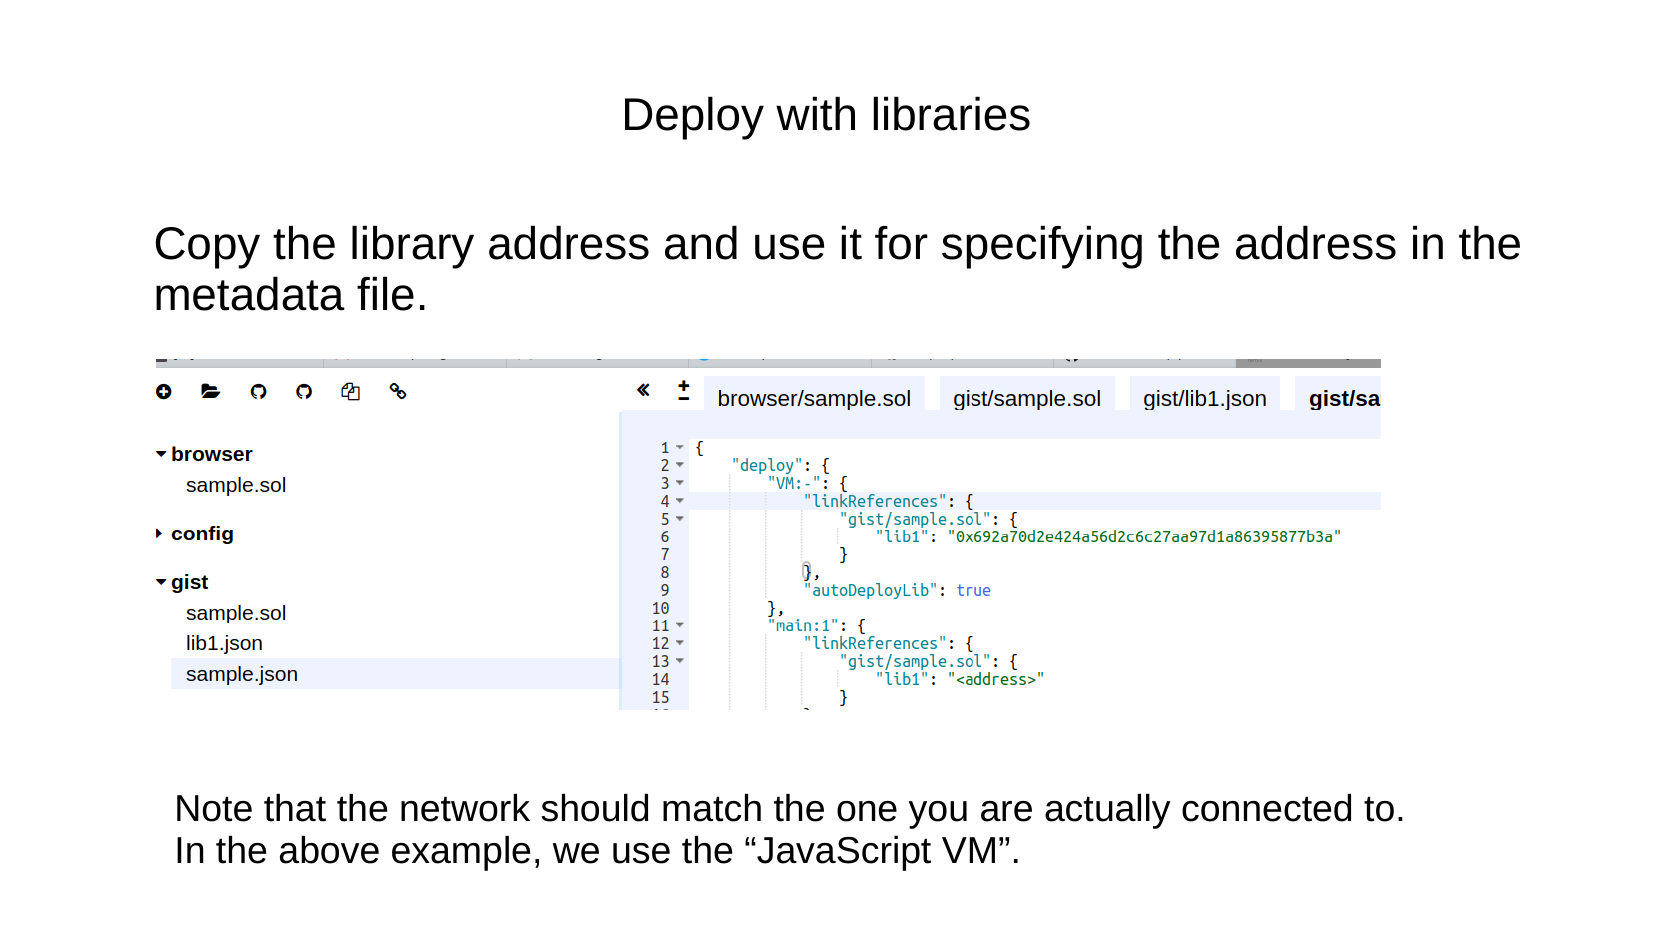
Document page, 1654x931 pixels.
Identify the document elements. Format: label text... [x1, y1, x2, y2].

text_box Note that the network should match the one you are actually connected to. In the above example, we use the “JavaScript VM”. [159, 780, 1422, 921]
list Copy the library address and use it for specifying the address in the metadata file. [82, 217, 1571, 758]
picture [156, 359, 1381, 710]
title Deploy with libraries [82, 37, 1571, 193]
